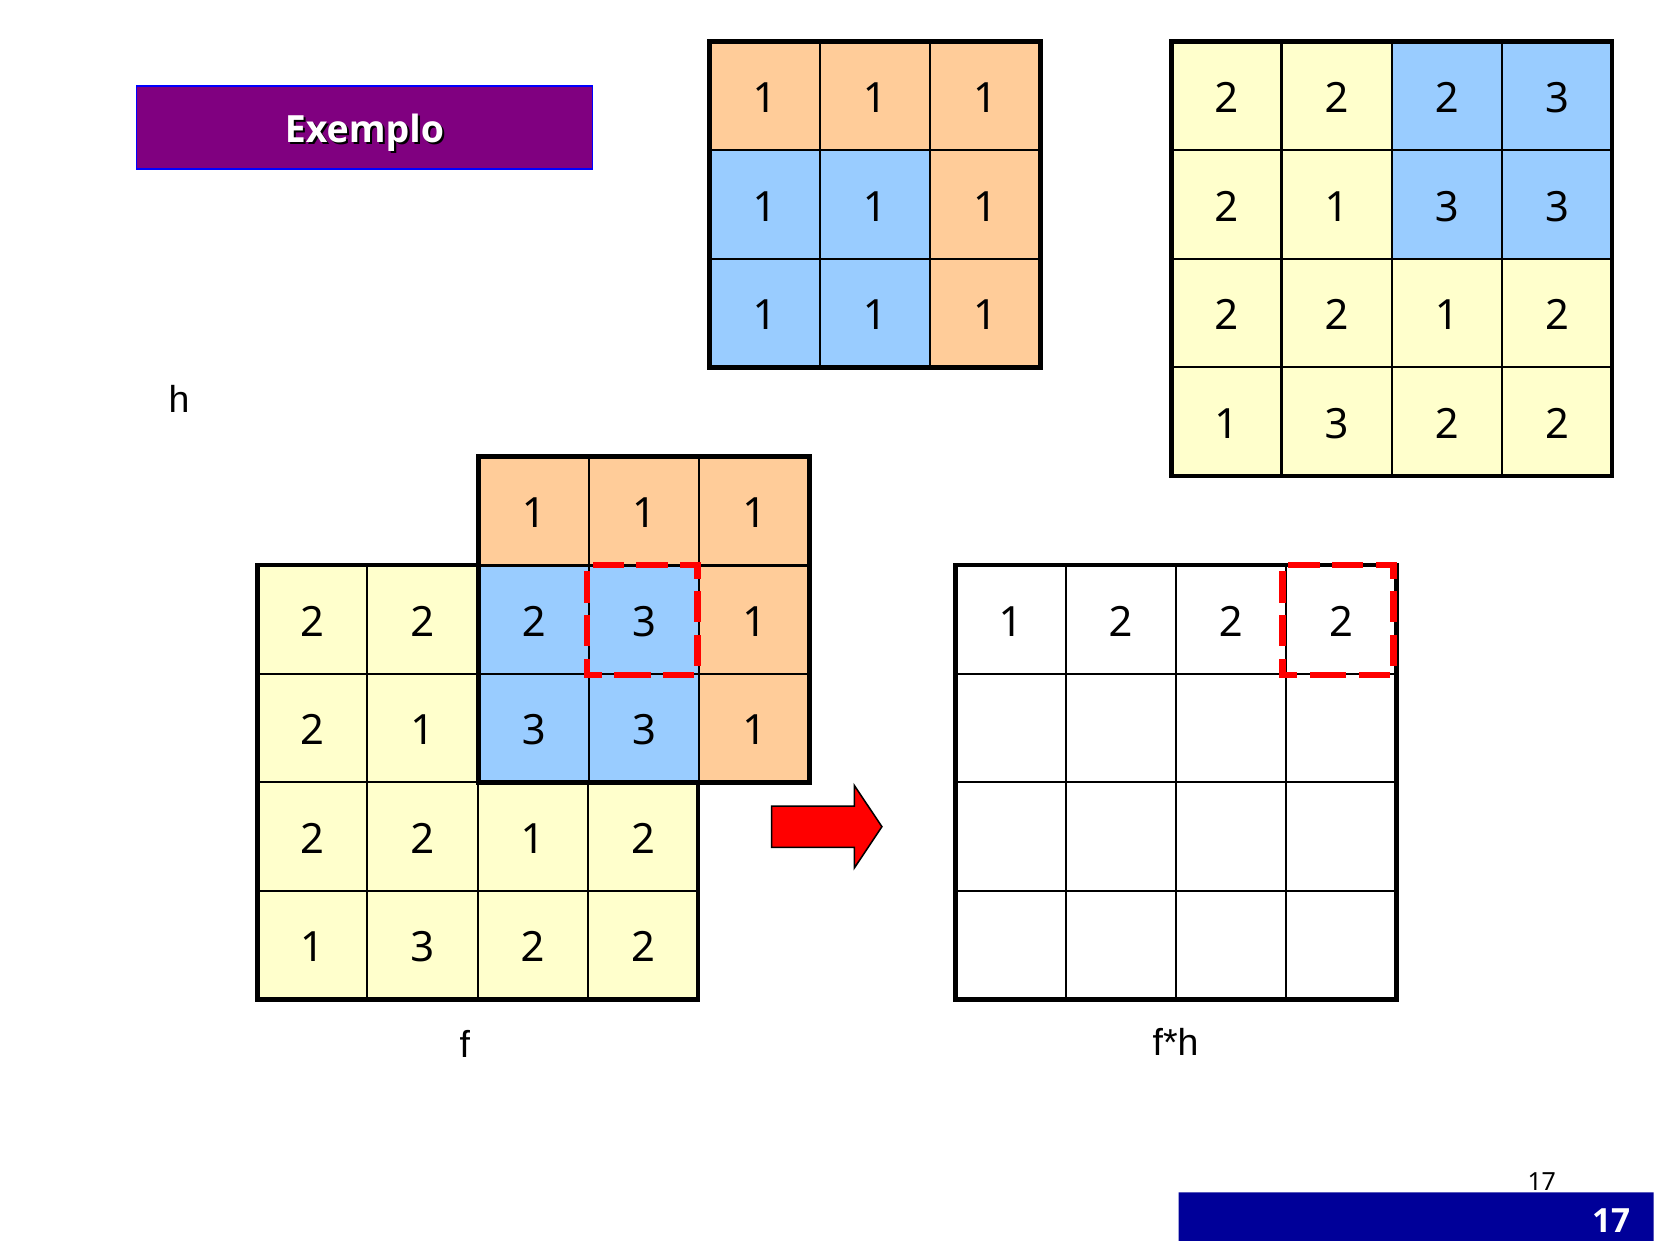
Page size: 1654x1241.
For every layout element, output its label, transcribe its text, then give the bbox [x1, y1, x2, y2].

text_box 3 [590, 567, 698, 673]
text_box 3 [1283, 368, 1391, 474]
text_box 1 [821, 44, 929, 149]
text_box 2 [1174, 260, 1280, 366]
text_box 2 [368, 567, 476, 673]
text_box [771, 785, 882, 869]
text_box Exemplo [136, 86, 593, 169]
text_box 2 [479, 892, 587, 997]
text_box 3 [590, 675, 698, 780]
text_box 1 [712, 260, 819, 365]
text_box f [444, 1012, 486, 1073]
text_box 2 [589, 785, 696, 890]
text_box 2 [368, 783, 477, 890]
text_box 2 [1393, 368, 1501, 474]
text_box 2 [1283, 44, 1391, 149]
text_box 1 [700, 567, 807, 673]
text_box 1 [368, 675, 476, 781]
text_box 2 [1177, 567, 1285, 673]
text_box 1 [1283, 151, 1391, 258]
text_box 1 [479, 785, 587, 890]
text_box 2 [1283, 260, 1391, 366]
text_box 1 [931, 151, 1038, 258]
text_box 3 [1503, 44, 1610, 149]
text_box 1 [931, 44, 1038, 149]
text_box 2 [1067, 567, 1175, 673]
text_box f*h [1137, 1010, 1214, 1071]
text_box 1 [712, 44, 819, 149]
text_box 1 [821, 151, 929, 258]
text_box 1 [931, 260, 1038, 365]
text_box 1 [481, 459, 588, 564]
text_box h [153, 367, 205, 428]
text_box 1 [1174, 368, 1280, 474]
text_box 1 [700, 675, 807, 780]
text_box 1 [1393, 260, 1501, 366]
text_box 1 [590, 459, 698, 564]
text_box 1 [821, 260, 929, 365]
text_box 1 [700, 459, 807, 564]
text_box 2 [481, 567, 588, 673]
text_box 1 [712, 151, 819, 258]
text_box 2 [1503, 368, 1610, 474]
text_box 3 [1503, 151, 1610, 258]
text_box 2 [1503, 260, 1610, 366]
text_box 2 [260, 675, 366, 781]
text_box 2 [1393, 44, 1501, 149]
text_box 2 [1174, 44, 1280, 149]
text_box 2 [260, 783, 366, 890]
text_box <number> [1334, 1149, 1571, 1216]
text_box 3 [368, 892, 477, 997]
text_box 3 [1393, 151, 1501, 258]
text_box 2 [1174, 151, 1280, 258]
text_box 1 [260, 892, 366, 997]
text_box 2 [260, 567, 366, 673]
text_box 2 [589, 892, 696, 997]
text_box 1 [958, 567, 1065, 673]
text_box 3 [481, 675, 588, 780]
text_box 2 [1287, 567, 1394, 673]
